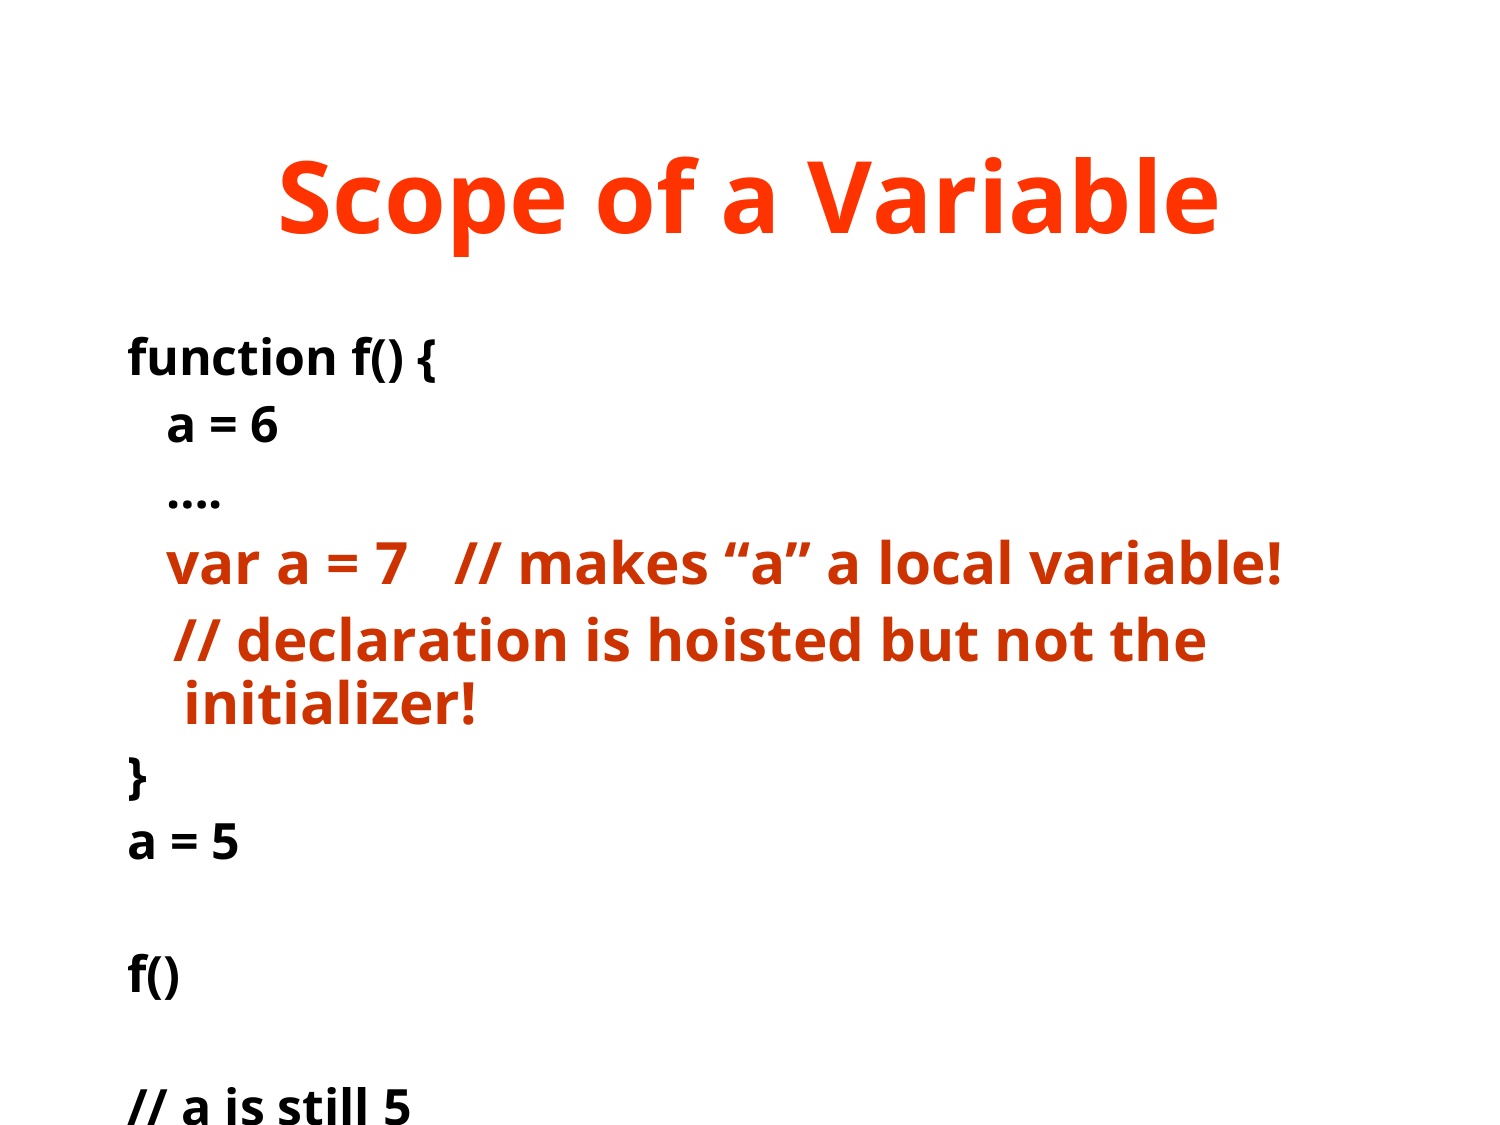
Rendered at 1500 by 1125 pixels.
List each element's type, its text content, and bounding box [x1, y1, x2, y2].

list function f() { a = 6 …. var a = 7 // makes “a” a local variable! // declaration is hoisted but not the initializer! } a = 5 f() // a is still 5 [112, 324, 1388, 1081]
title Scope of a Variable [112, 99, 1388, 288]
